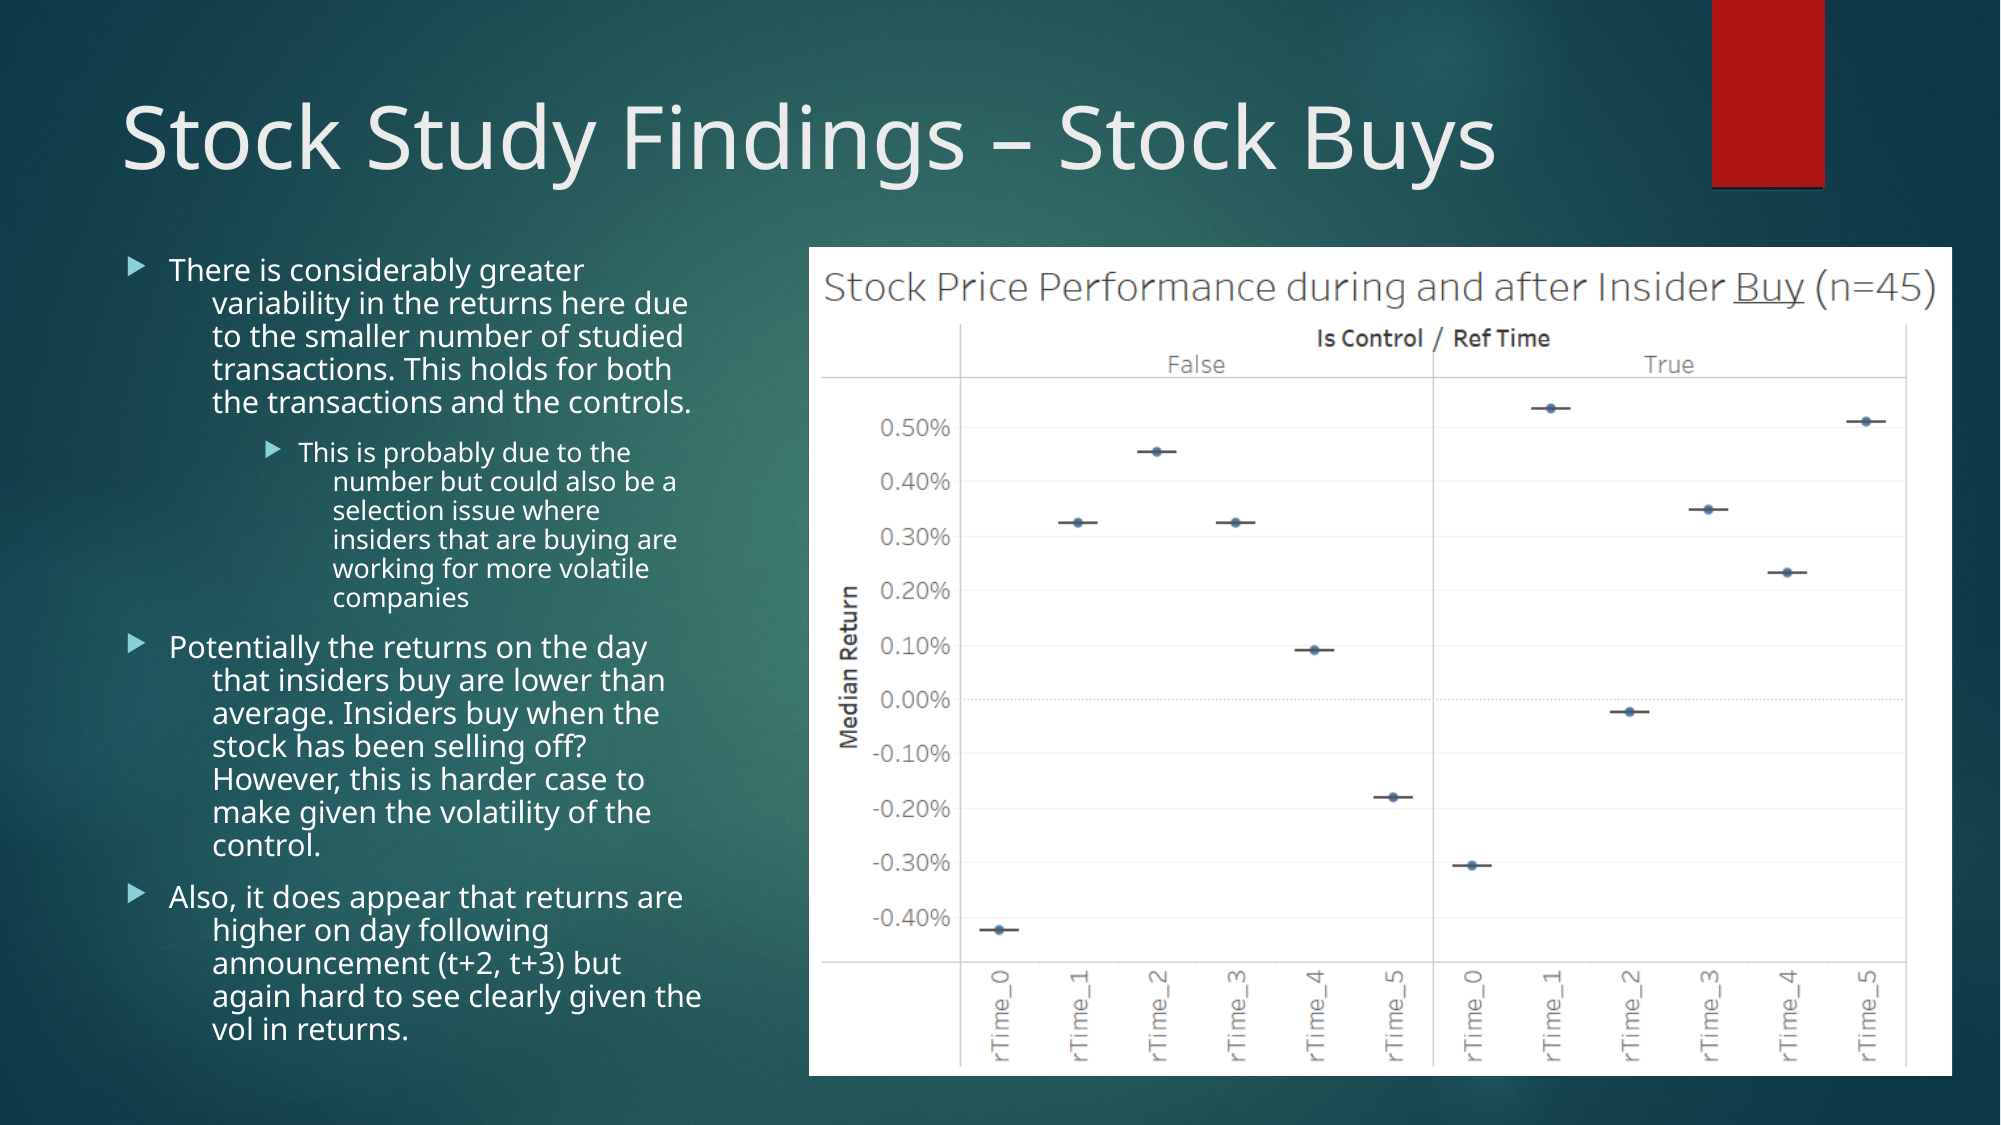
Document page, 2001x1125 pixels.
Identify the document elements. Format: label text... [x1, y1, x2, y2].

picture [790, 247, 1953, 1076]
text_box There is considerably greater variability in the returns here due to the smaller number of studied transactions. This holds for both the transactions and the controls. This is probably due to the number but could also be a selection issue where insiders that are buying are working for more volatile companies Potentially the returns on the day that insiders buy are lower than average. Insiders buy when the stock has been selling off? However, this is harder case to make given the volatility of the control. Also, it does appear that returns are higher on day following announcement (t+2, t+3) but again hard to see clearly given the vol in returns. [0, 192, 718, 1091]
title Stock Study Findings – Stock Buys [106, 74, 1649, 305]
